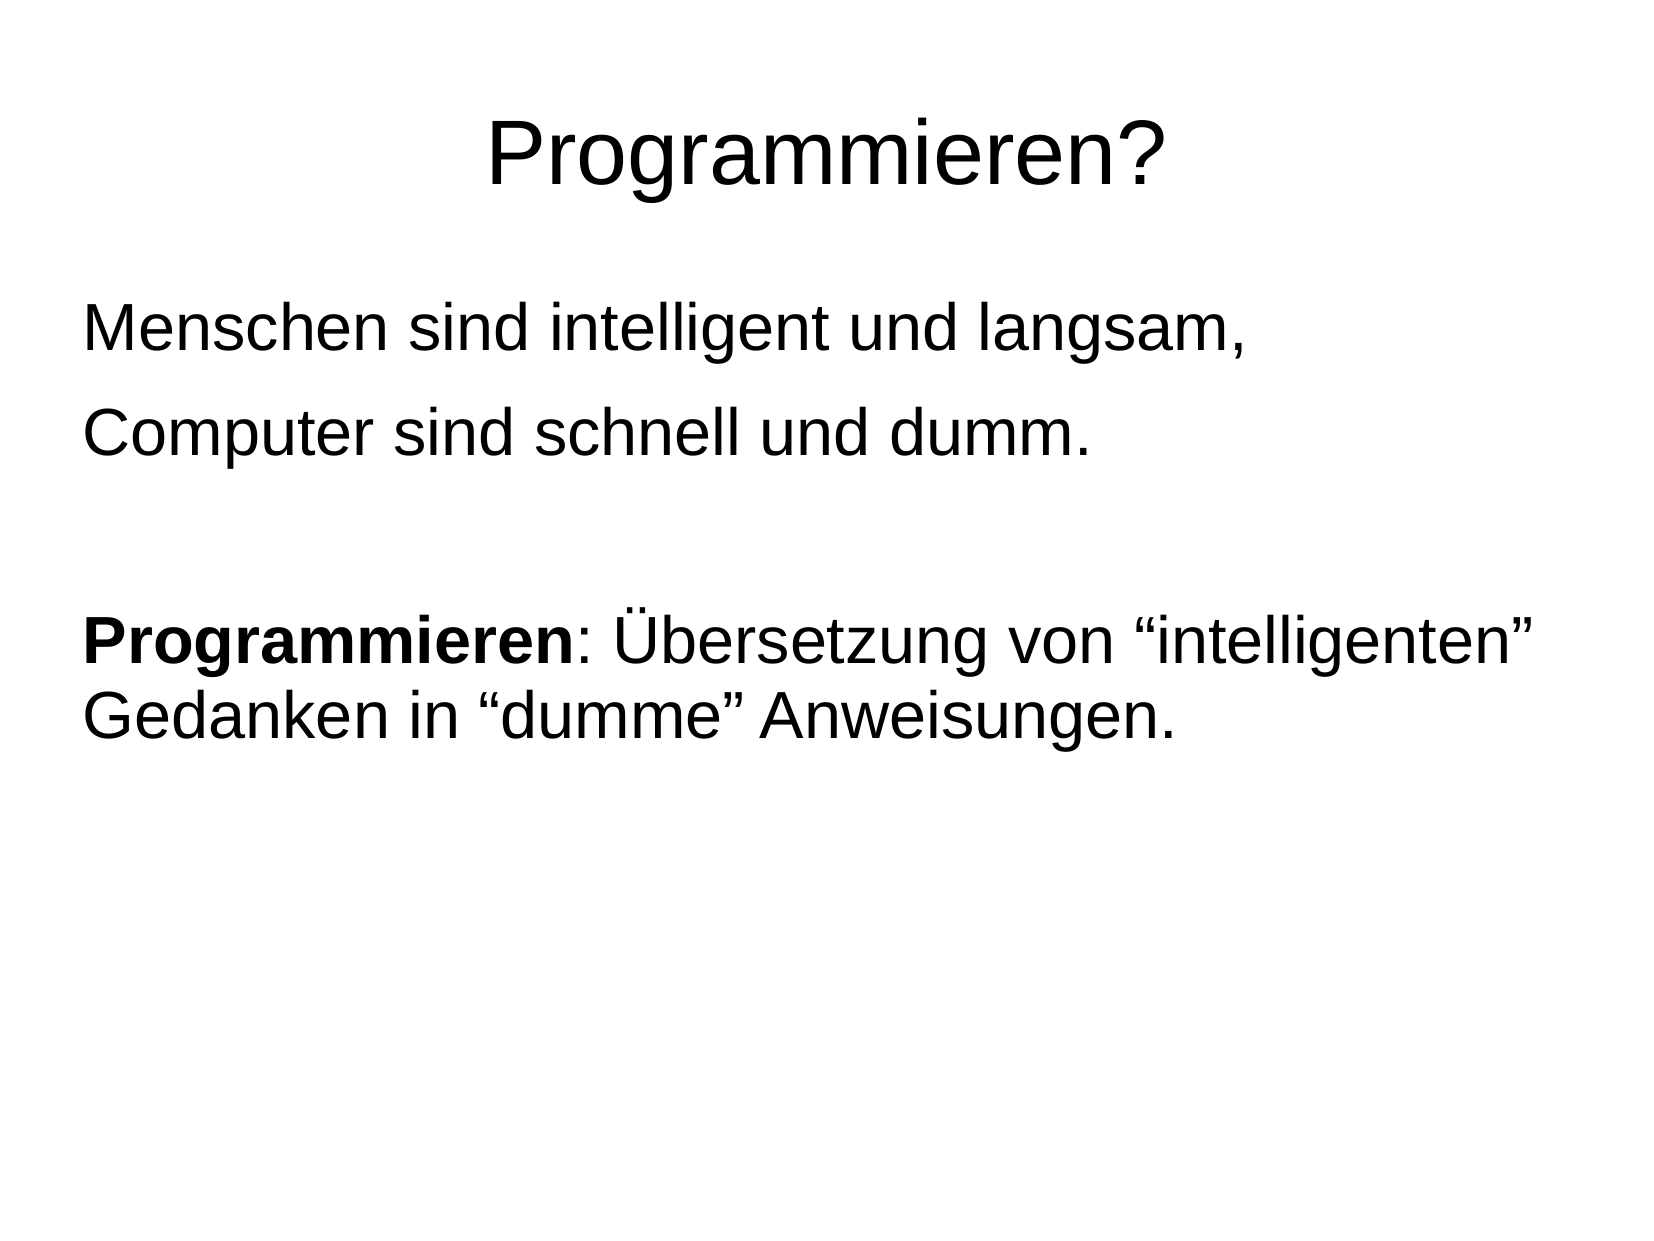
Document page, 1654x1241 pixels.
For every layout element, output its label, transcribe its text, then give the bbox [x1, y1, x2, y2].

title Programmieren? [82, 49, 1571, 257]
list Menschen sind intelligent und langsam, Computer sind schnell und dumm. Programmieren: Übersetzung von “intelligenten” Gedanken in “dumme” Anweisungen. [82, 290, 1571, 1010]
